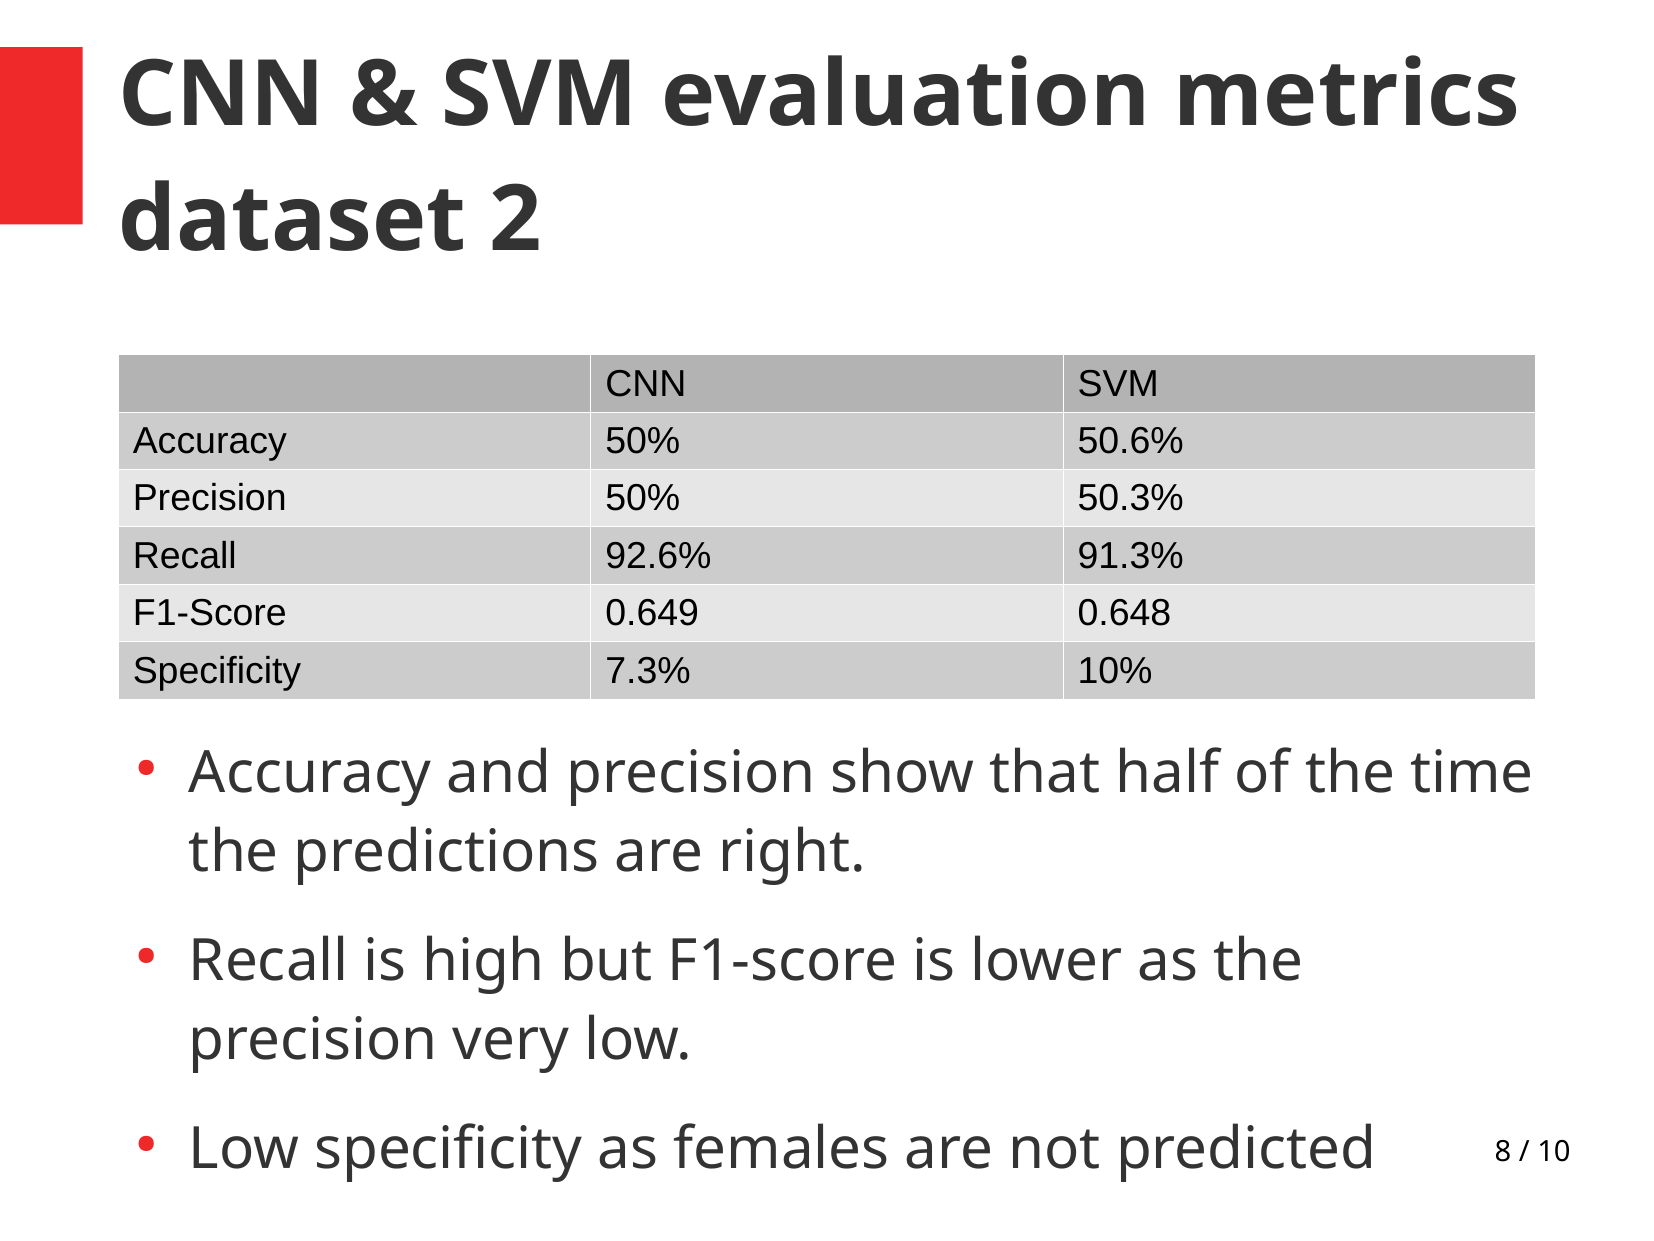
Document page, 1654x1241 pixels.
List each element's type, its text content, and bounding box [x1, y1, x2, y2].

title CNN & SVM evaluation metrics dataset 2 [118, 27, 1571, 278]
table_cell 0.649 [591, 585, 1063, 641]
table_cell F1-Score [119, 585, 590, 641]
list Accuracy and precision show that half of the time the predictions are right. Recall is high but F1-score is lower as the precision very low. Low specificity as females are not predicted [118, 730, 1536, 1074]
table_cell 50% [591, 413, 1063, 469]
table_cell 7.3% [591, 642, 1063, 699]
table_header CNN [591, 355, 1063, 412]
table_cell 10% [1064, 642, 1535, 699]
table_cell Accuracy [119, 413, 590, 469]
table_cell 91.3% [1064, 527, 1535, 584]
table_cell 0.648 [1064, 585, 1535, 641]
table_cell Specificity [119, 642, 590, 699]
table_cell 50.3% [1064, 470, 1535, 526]
table_header [119, 355, 590, 412]
table_header SVM [1064, 355, 1535, 412]
table_cell 92.6% [591, 527, 1063, 584]
table_cell Recall [119, 527, 590, 584]
table_cell 50.6% [1064, 413, 1535, 469]
table_cell Precision [119, 470, 590, 526]
table_cell 50% [591, 470, 1063, 526]
